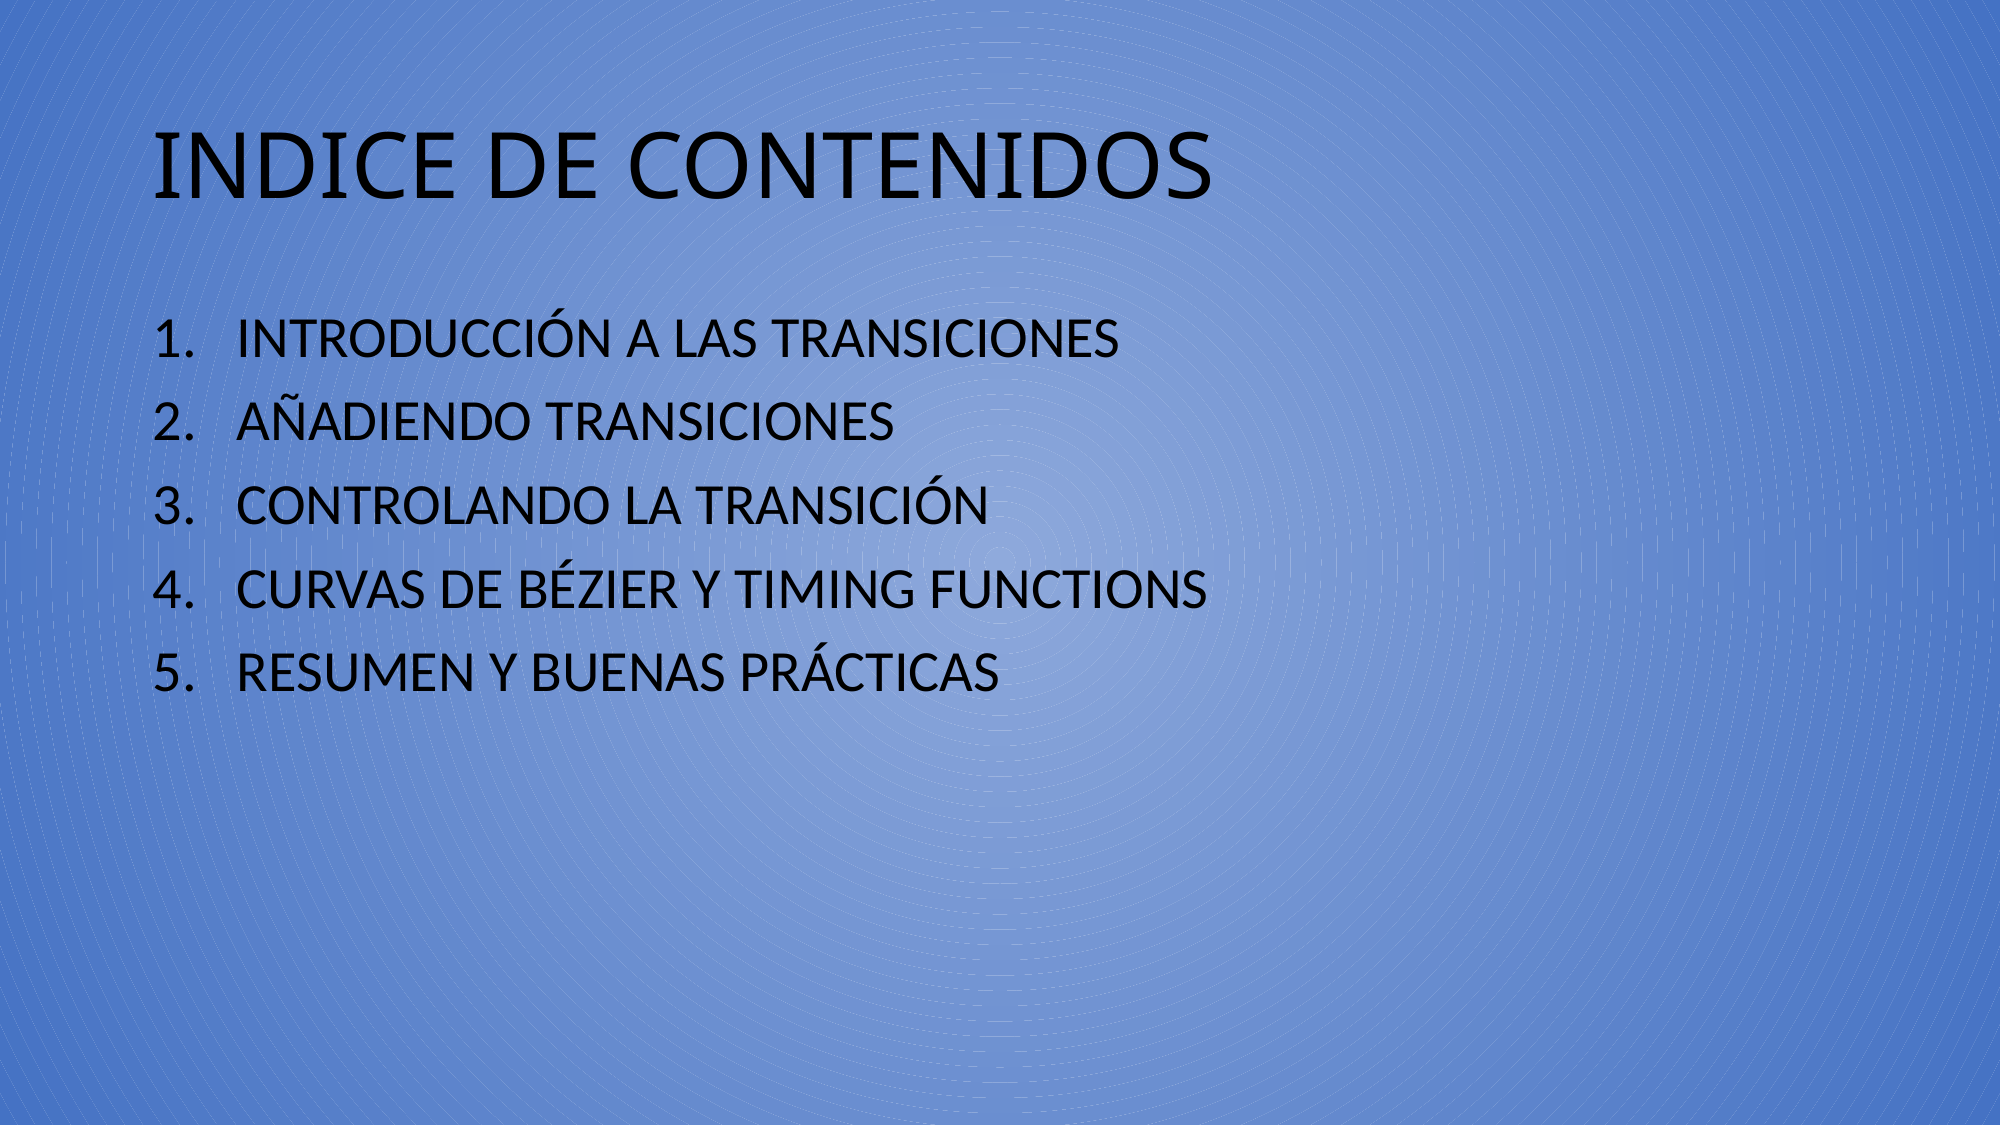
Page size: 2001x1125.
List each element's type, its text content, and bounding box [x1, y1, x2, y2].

list INTRODUCCIÓN A LAS TRANSICIONES AÑADIENDO TRANSICIONES CONTROLANDO LA TRANSICIÓN CURVAS DE BÉZIER Y TIMING FUNCTIONS RESUMEN Y BUENAS PRÁCTICAS [137, 299, 1863, 1014]
title INDICE DE CONTENIDOS [137, 59, 1863, 278]
